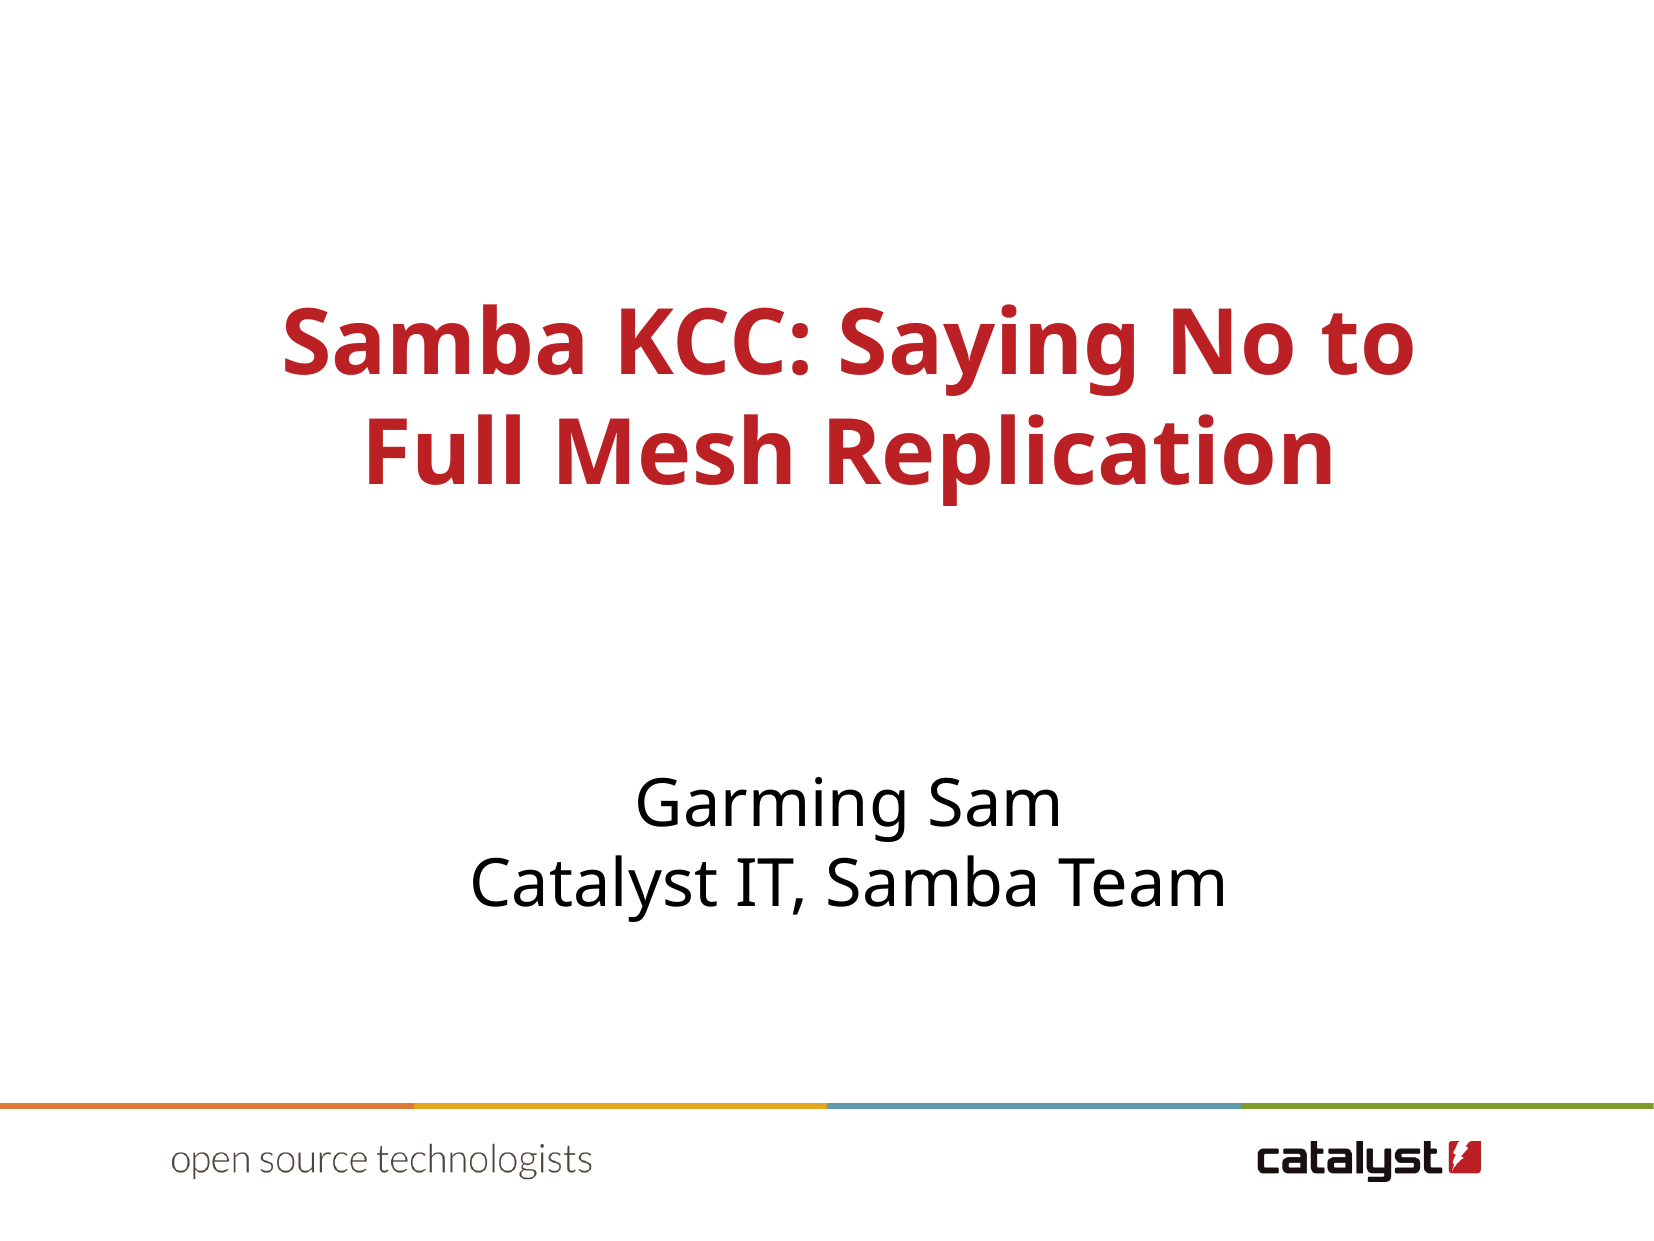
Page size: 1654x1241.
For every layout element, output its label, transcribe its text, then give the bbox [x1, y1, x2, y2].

title Samba KCC: Saying No to Full Mesh Replication [188, 281, 1512, 504]
title Garming Sam Catalyst IT, Samba Team [188, 758, 1512, 921]
